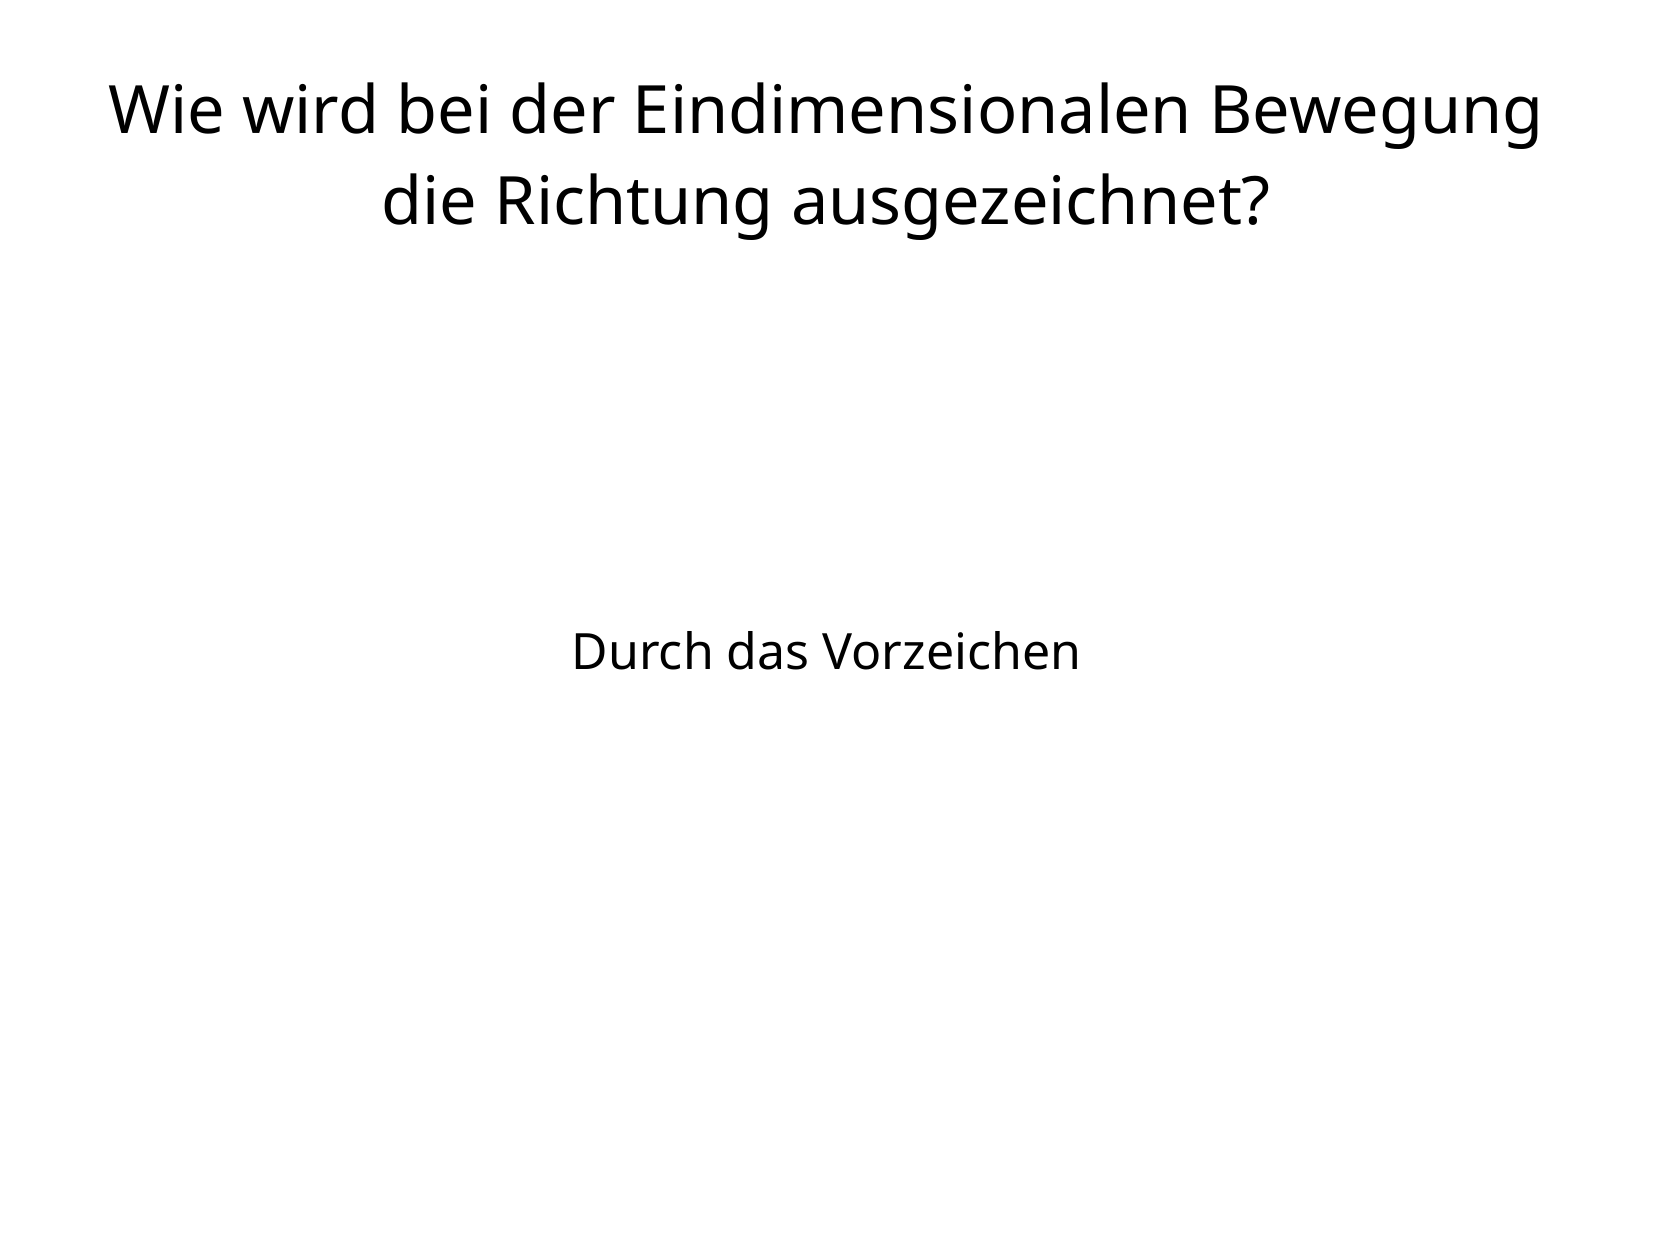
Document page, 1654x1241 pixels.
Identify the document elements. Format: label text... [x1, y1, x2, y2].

subtitle Durch das Vorzeichen [82, 290, 1571, 1010]
title Wie wird bei der Eindimensionalen Bewegung die Richtung ausgezeichnet? [82, 49, 1571, 257]
